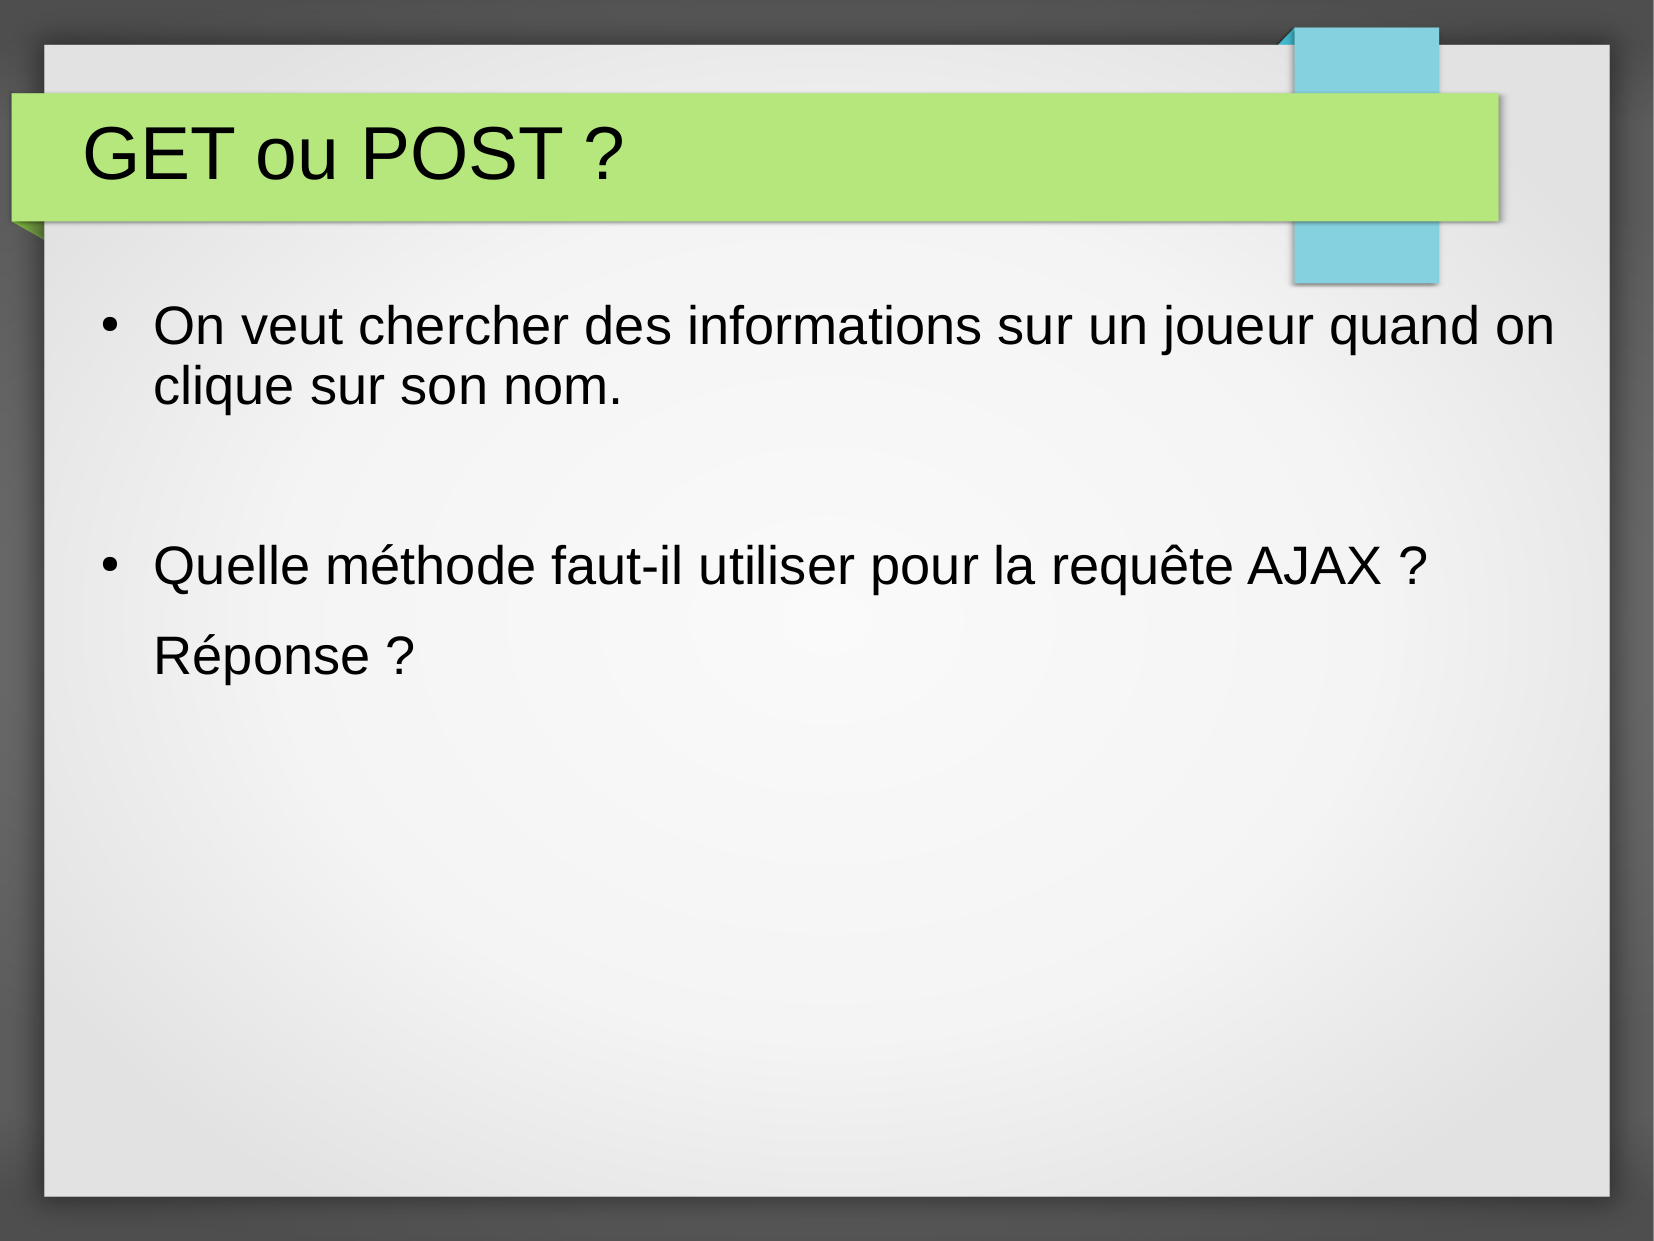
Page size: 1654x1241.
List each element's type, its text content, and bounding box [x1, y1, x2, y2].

picture [0, 0, 1654, 1241]
list On veut chercher des informations sur un joueur quand on clique sur son nom. Quelle méthode faut-il utiliser pour la requête AJAX ? Réponse ? [82, 295, 1571, 1015]
title GET ou POST ? [82, 94, 1264, 213]
